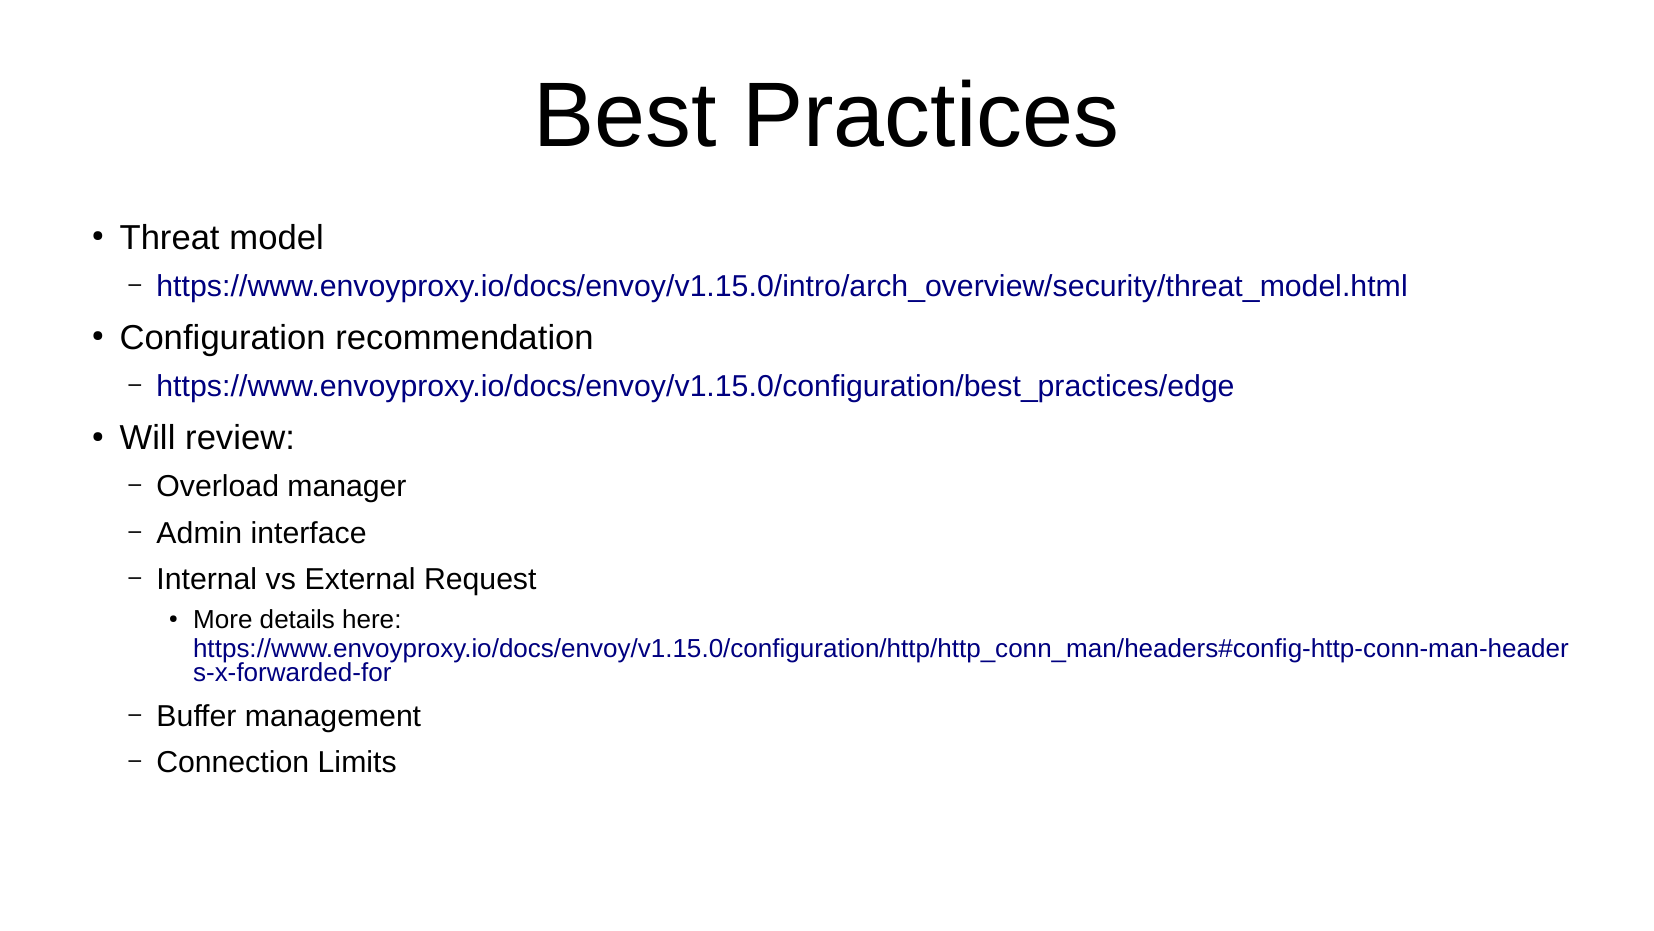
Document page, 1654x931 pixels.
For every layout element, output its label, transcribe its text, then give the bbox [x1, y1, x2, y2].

title Best Practices [82, 37, 1571, 193]
list Threat model https://www.envoyproxy.io/docs/envoy/v1.15.0/intro/arch_overview/security/threat_model.html Configuration recommendation https://www.envoyproxy.io/docs/envoy/v1.15.0/configuration/best_practices/edge Will review: Overload manager Admin interface Internal vs External Request More details here: https://www.envoyproxy.io/docs/envoy/v1.15.0/configuration/http/http_conn_man/headers#config-http-conn-man-headers-x-forwarded-for Buffer management Connection Limits [82, 217, 1571, 758]
